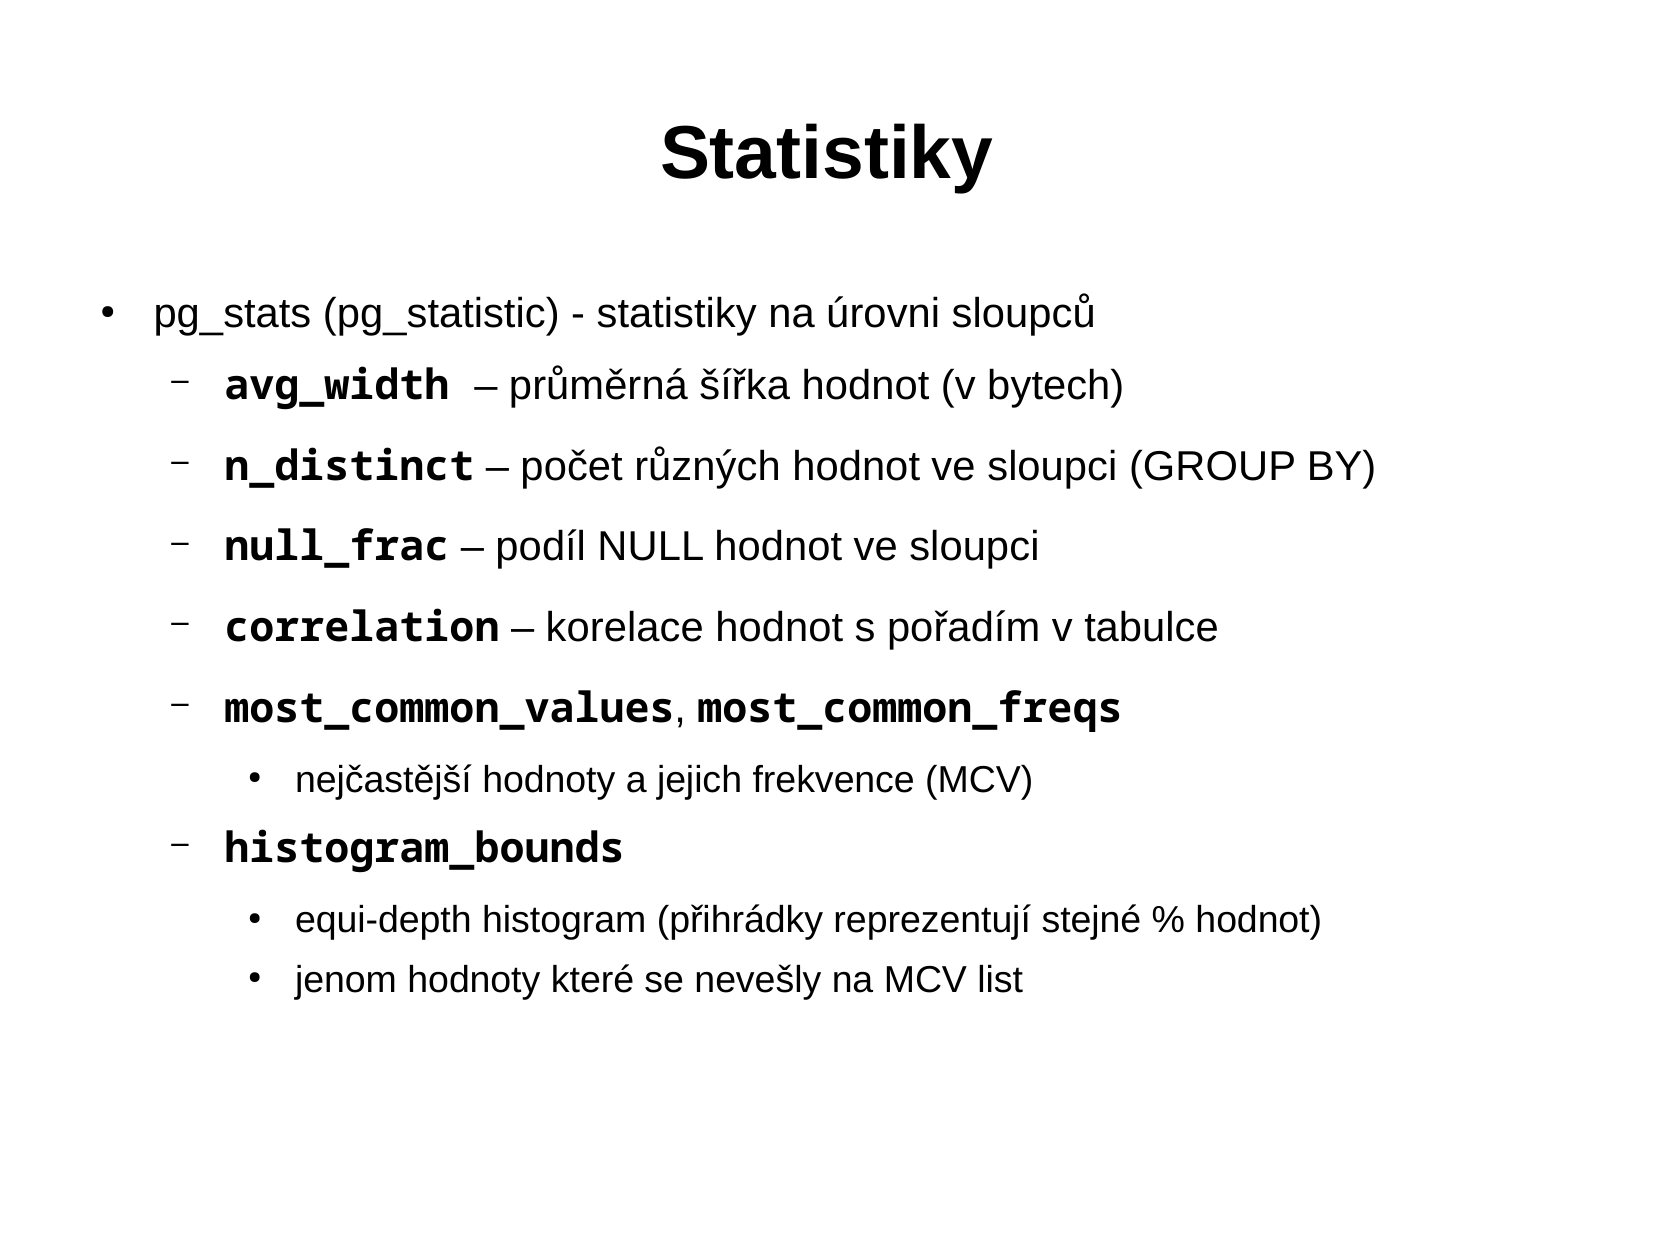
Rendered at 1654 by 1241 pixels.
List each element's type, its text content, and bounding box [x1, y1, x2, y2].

title Statistiky [82, 49, 1571, 257]
list pg_stats (pg_statistic) - statistiky na úrovni sloupců avg_width – průměrná šířka hodnot (v bytech) n_distinct – počet různých hodnot ve sloupci (GROUP BY) null_frac – podíl NULL hodnot ve sloupci correlation – korelace hodnot s pořadím v tabulce most_common_values, most_common_freqs nejčastější hodnoty a jejich frekvence (MCV) histogram_bounds equi-depth histogram (přihrádky reprezentují stejné % hodnot) jenom hodnoty které se nevešly na MCV list [82, 290, 1538, 1171]
